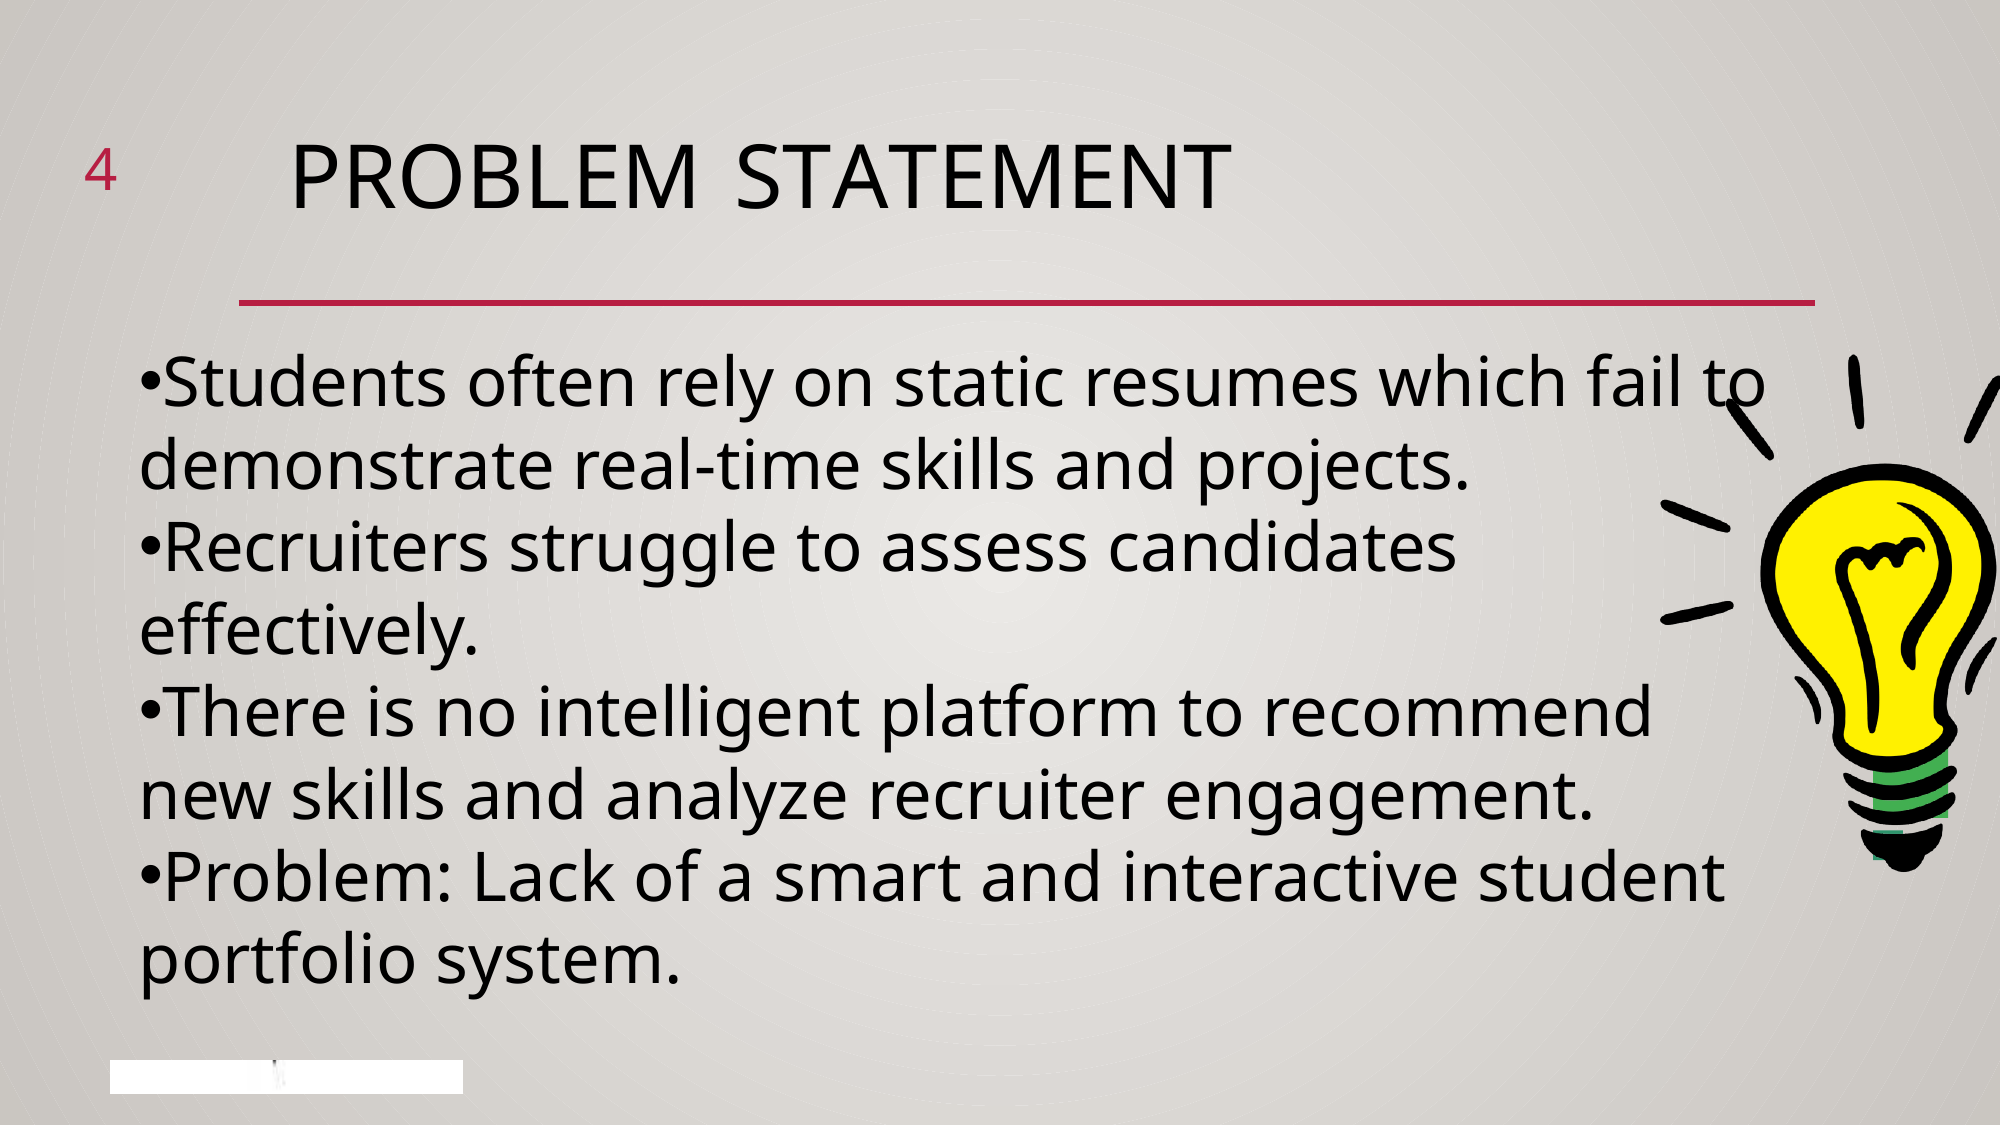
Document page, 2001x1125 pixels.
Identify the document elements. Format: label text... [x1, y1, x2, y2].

text_box Students often rely on static resumes which fail to demonstrate real-time skills and projects. Recruiters struggle to assess candidates effectively. There is no intelligent platform to recommend new skills and analyze recruiter engagement. Problem: Lack of a smart and interactive student portfolio system. [123, 330, 1786, 721]
picture [1649, 344, 2000, 879]
title PROBLEM STATEMENT [286, 117, 2000, 200]
slide_number 4 [78, 131, 212, 214]
picture [110, 1060, 463, 1094]
picture [1671, 869, 1690, 879]
